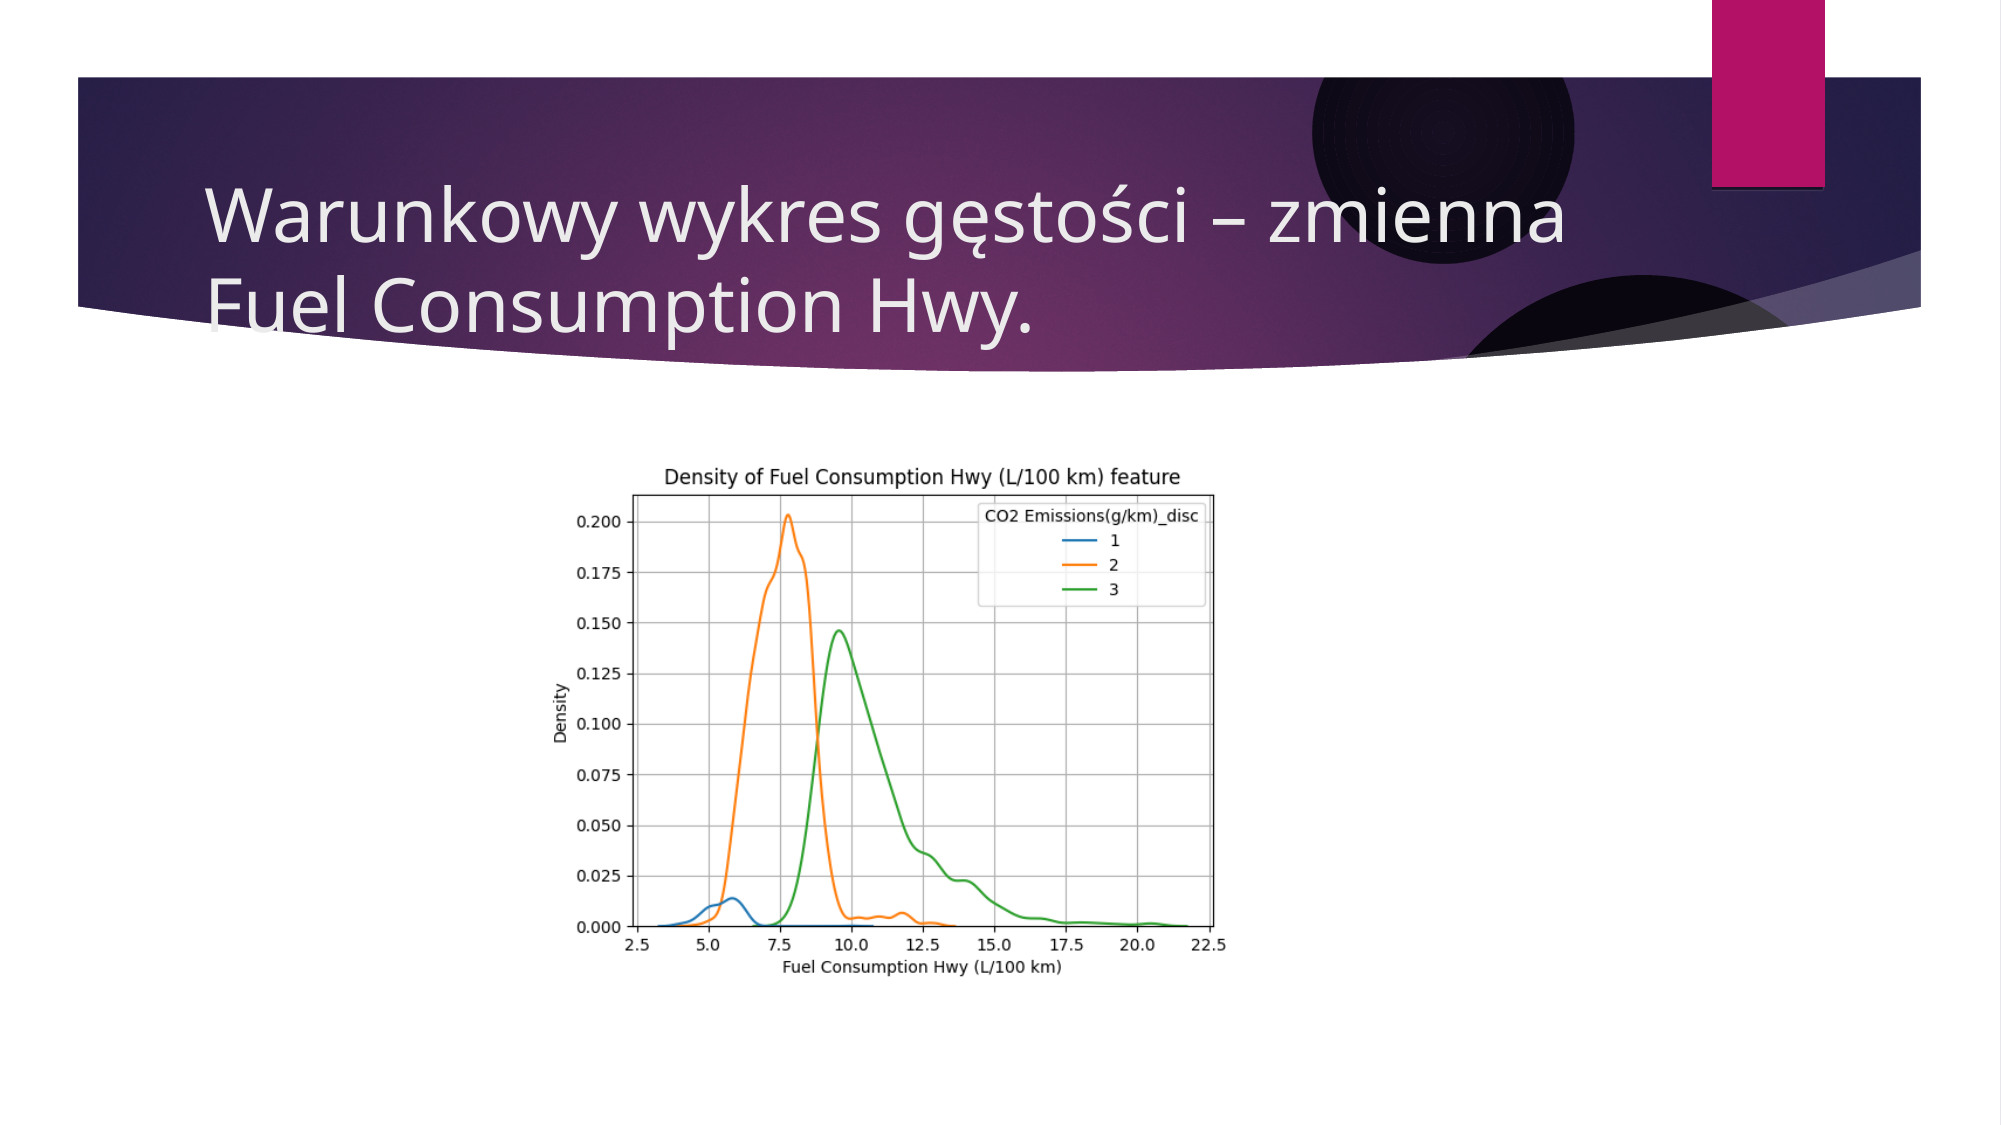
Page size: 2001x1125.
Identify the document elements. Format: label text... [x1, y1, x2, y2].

picture [539, 427, 1288, 988]
title Warunkowy wykres gęstości – zmienna Fuel Consumption Hwy. [189, 159, 1627, 276]
